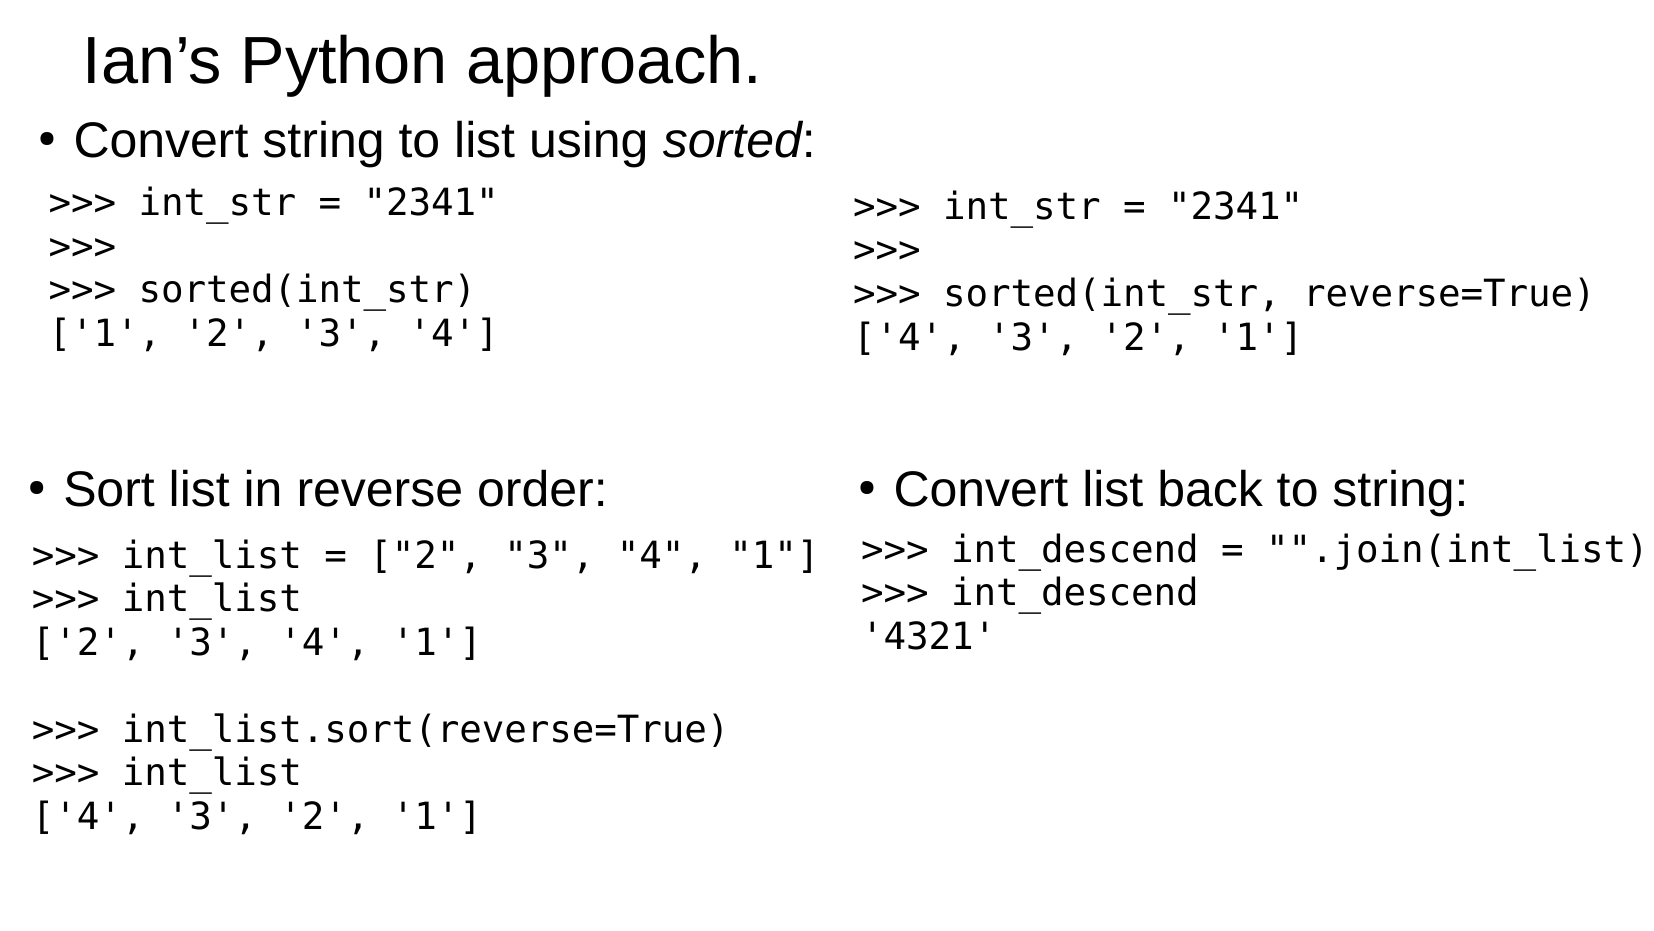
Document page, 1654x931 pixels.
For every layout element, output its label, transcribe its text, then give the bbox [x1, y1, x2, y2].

title Ian’s Python approach. [82, 22, 1571, 98]
subtitle Convert string to list using sorted: [38, 112, 1527, 177]
text_box Convert list back to string: [858, 461, 1597, 520]
text_box >>> int_str = "2341" >>> >>> sorted(int_str) ['1', '2', '3', '4'] [33, 173, 797, 450]
text_box Sort list in reverse order: [27, 461, 788, 526]
text_box >>> int_str = "2341" >>> >>> sorted(int_str, reverse=True) ['4', '3', '2', '1'] [838, 177, 1648, 454]
text_box >>> int_list = ["2", "3", "4", "1"] >>> int_list ['2', '3', '4', '1'] >>> int_list.sort(reverse=True) >>> int_list ['4', '3', '2', '1'] [17, 526, 841, 851]
text_box >>> int_descend = "".join(int_list) >>> int_descend '4321' [846, 520, 1654, 730]
